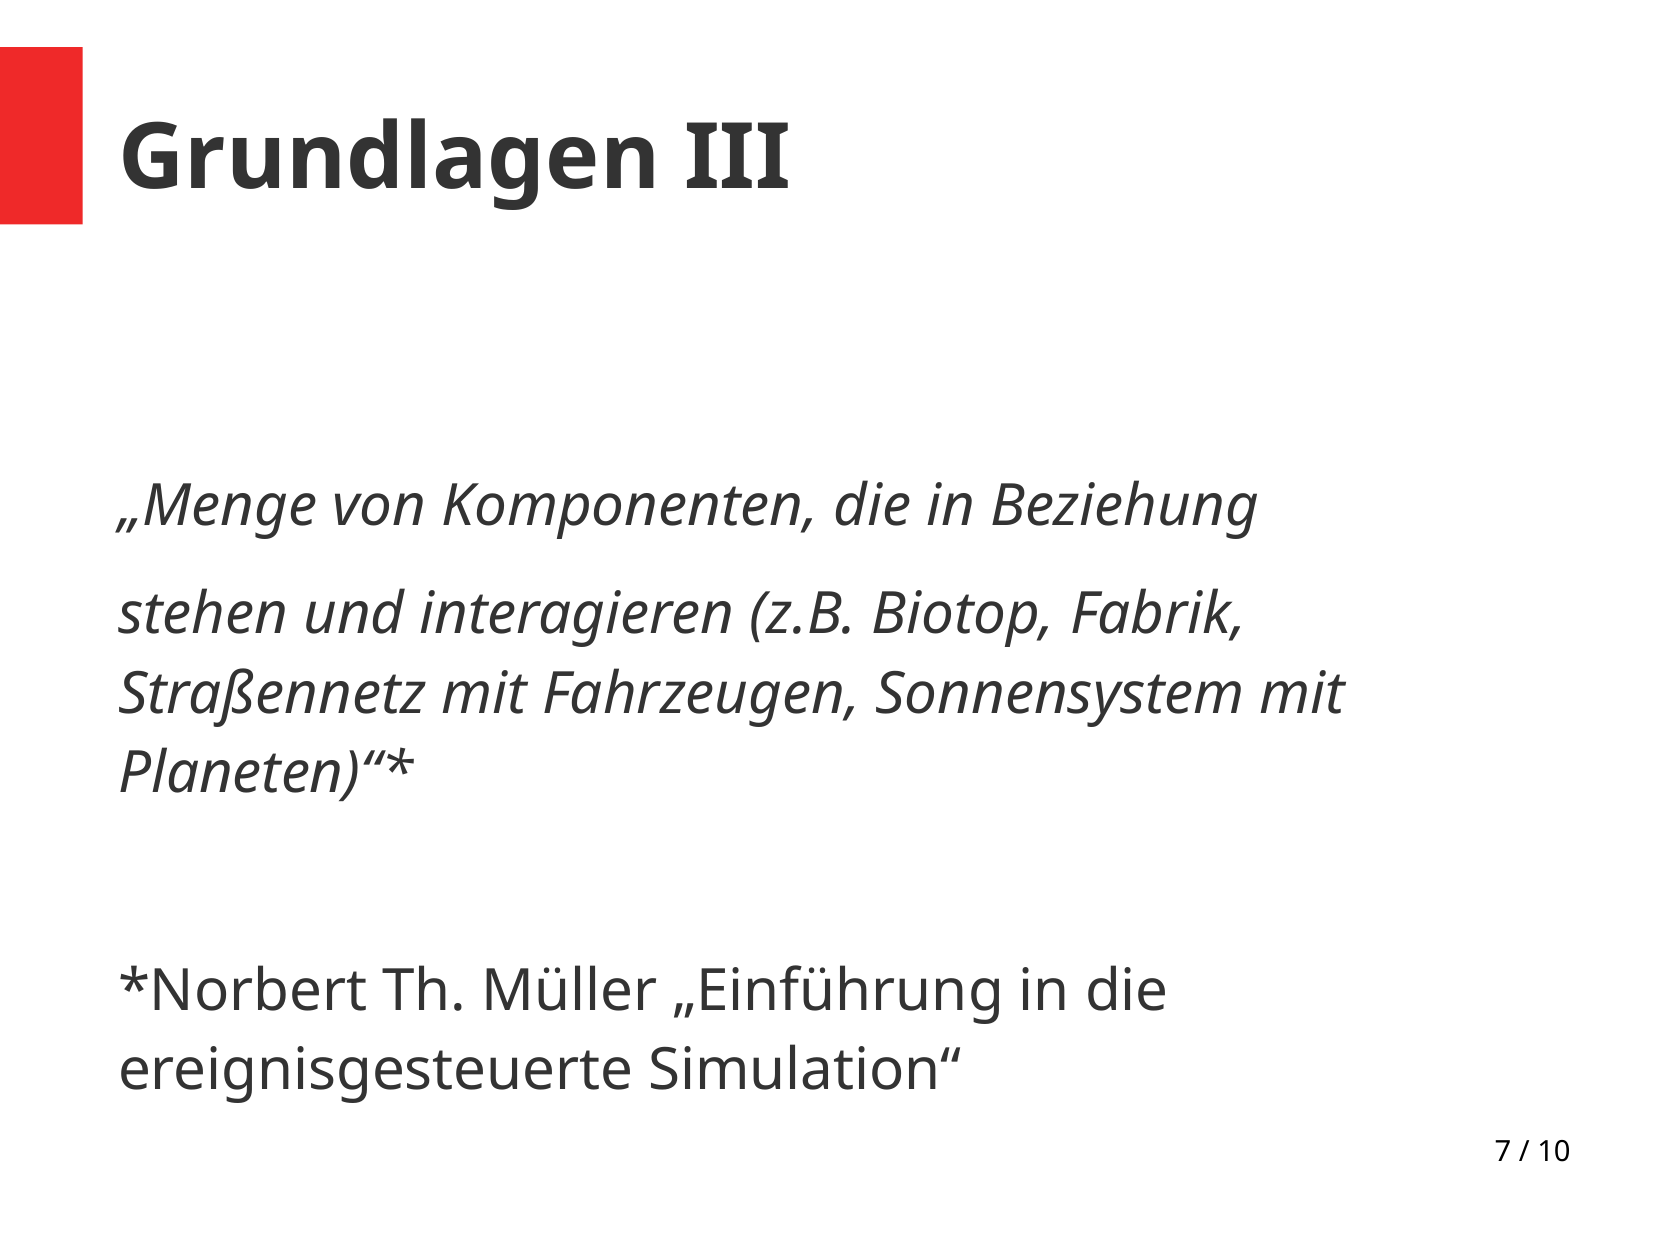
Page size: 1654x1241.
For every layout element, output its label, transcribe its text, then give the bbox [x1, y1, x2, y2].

title Grundlagen III [118, 49, 1571, 257]
list „Menge von Komponenten, die in Beziehung stehen und interagieren (z.B. Biotop, Fabrik, Straßennetz mit Fahrzeugen, Sonnensystem mit Planeten)“* *Norbert Th. Müller „Einführung in die ereignisgesteuerte Simulation“ [118, 354, 1536, 1074]
